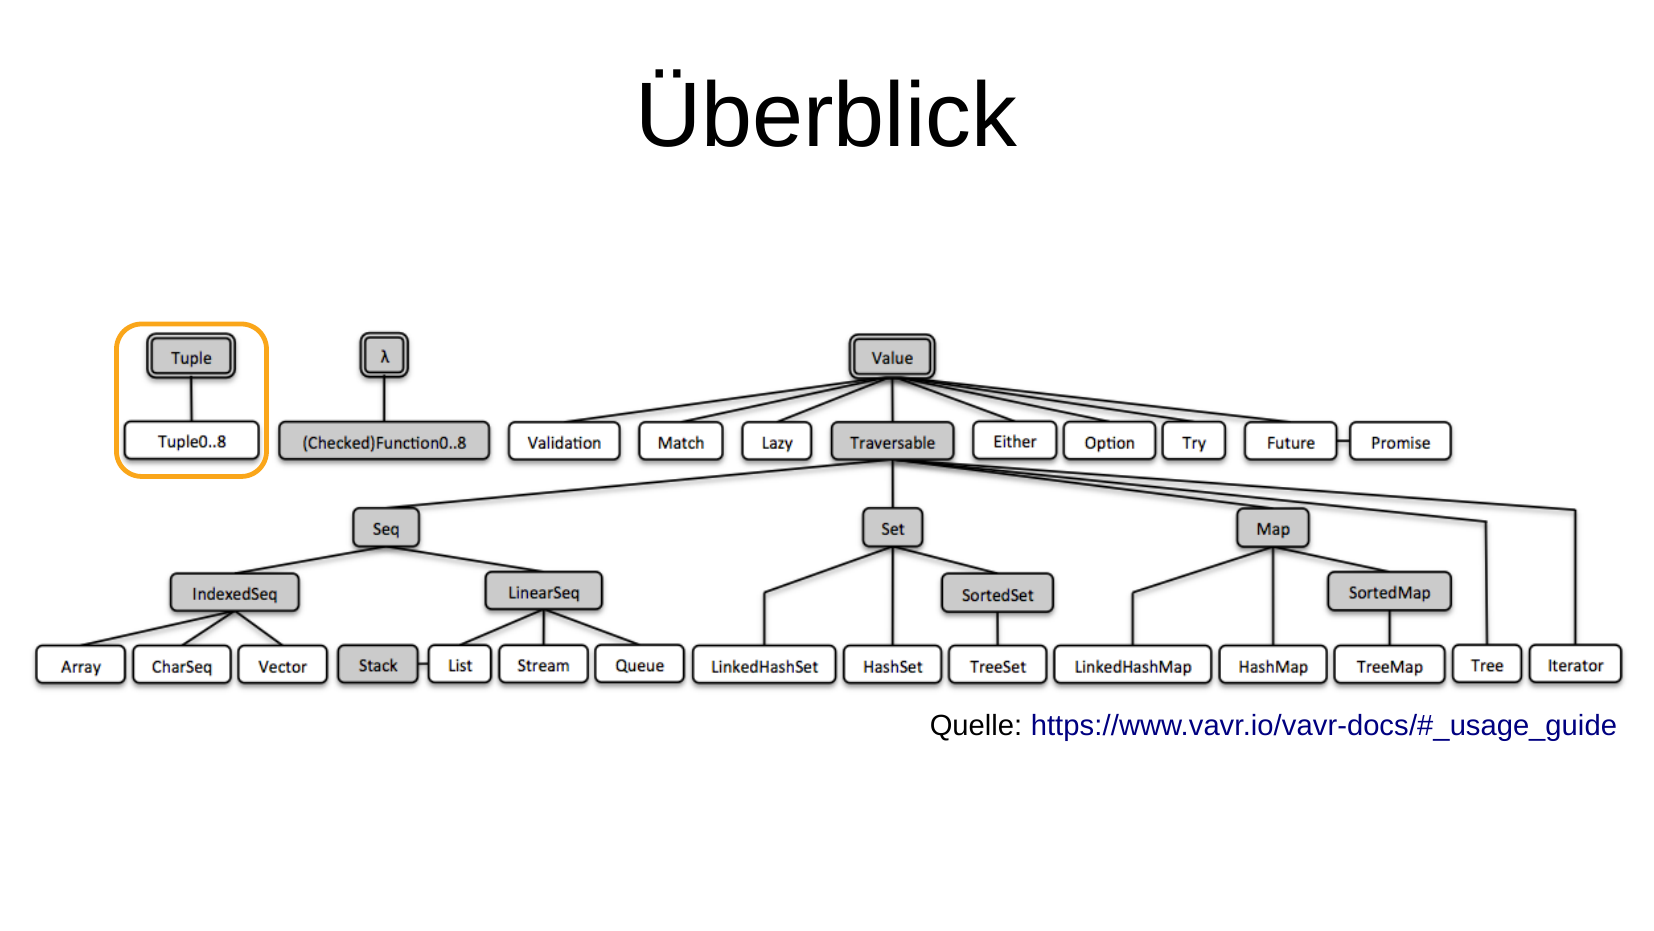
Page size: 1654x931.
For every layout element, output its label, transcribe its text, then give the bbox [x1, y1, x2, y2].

picture [119, 327, 264, 474]
text_box Quelle: https://www.vavr.io/vavr-docs/#_usage_guide [915, 701, 1636, 750]
picture [26, 323, 1632, 702]
title Überblick [82, 37, 1571, 193]
